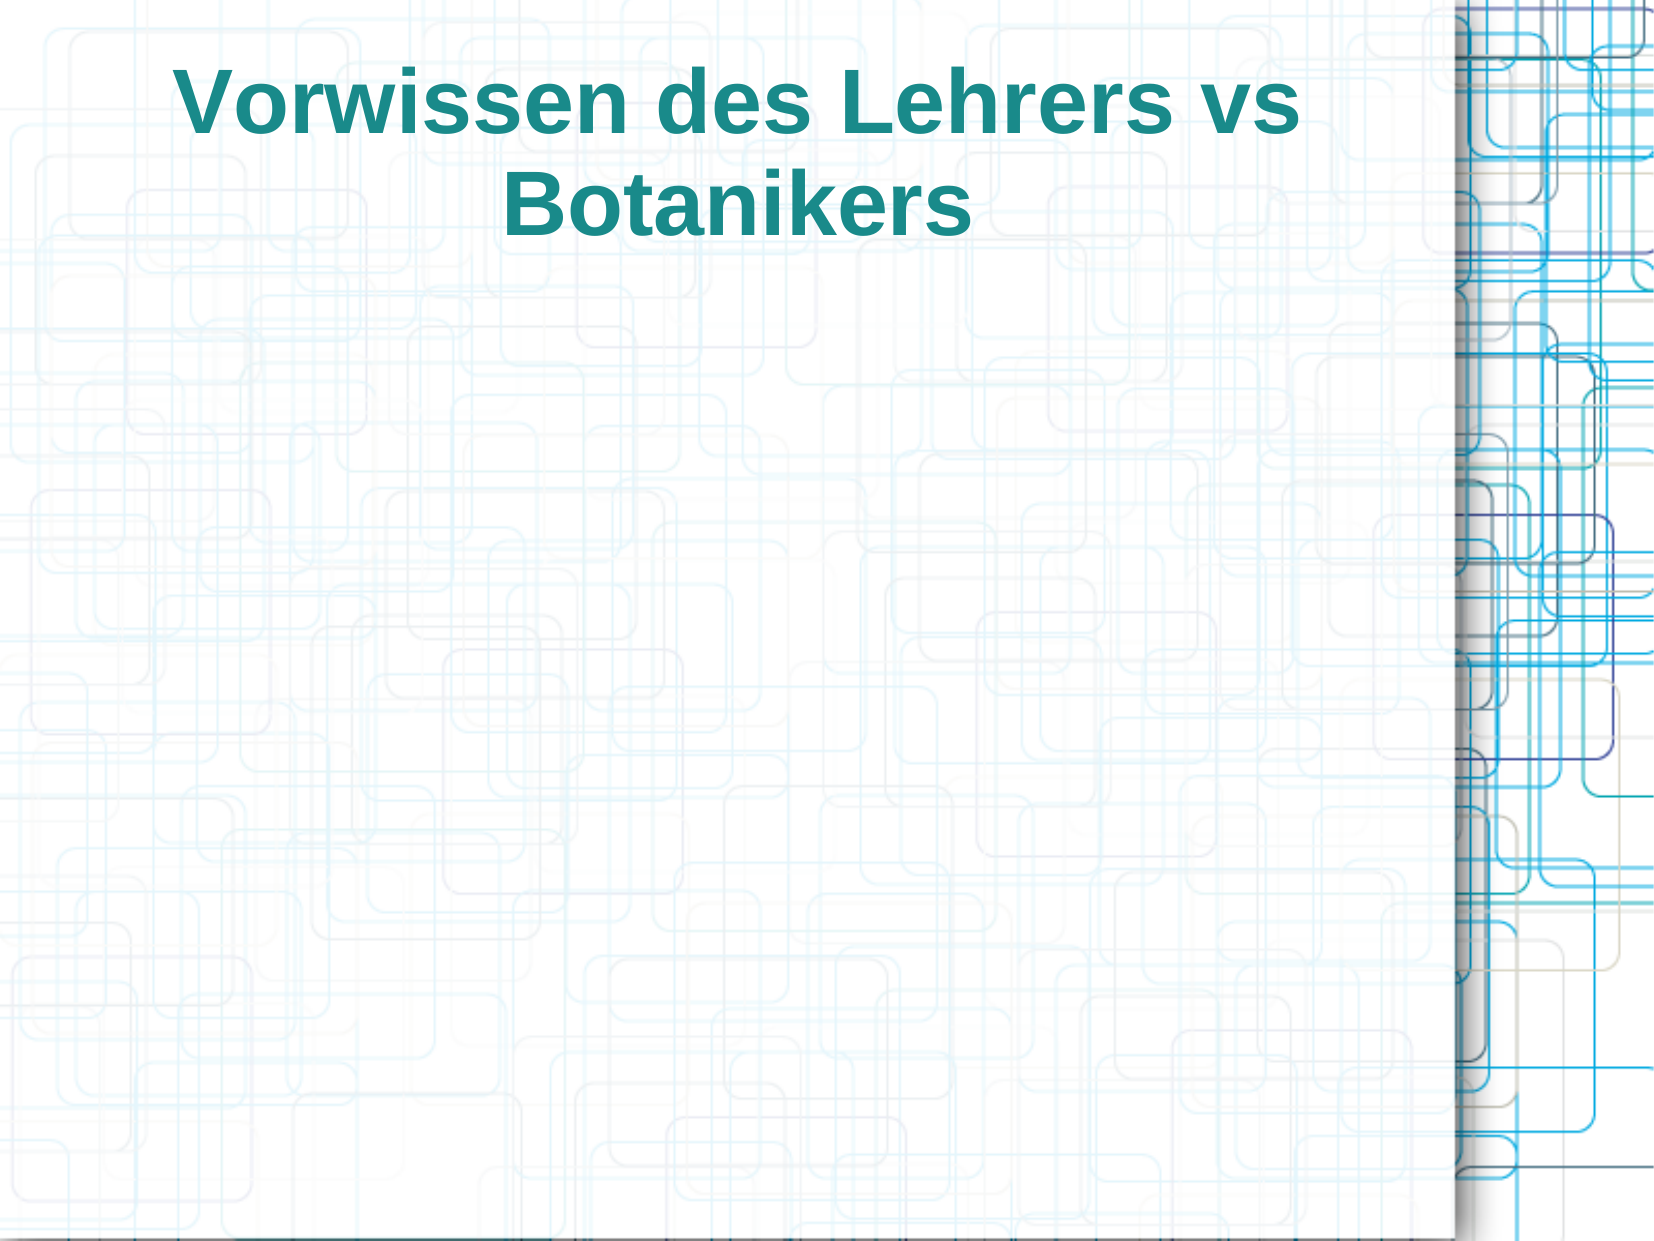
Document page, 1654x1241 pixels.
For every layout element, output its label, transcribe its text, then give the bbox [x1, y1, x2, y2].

title Vorwissen des Lehrers vs Botanikers [59, 49, 1418, 257]
picture [0, 0, 1654, 1241]
